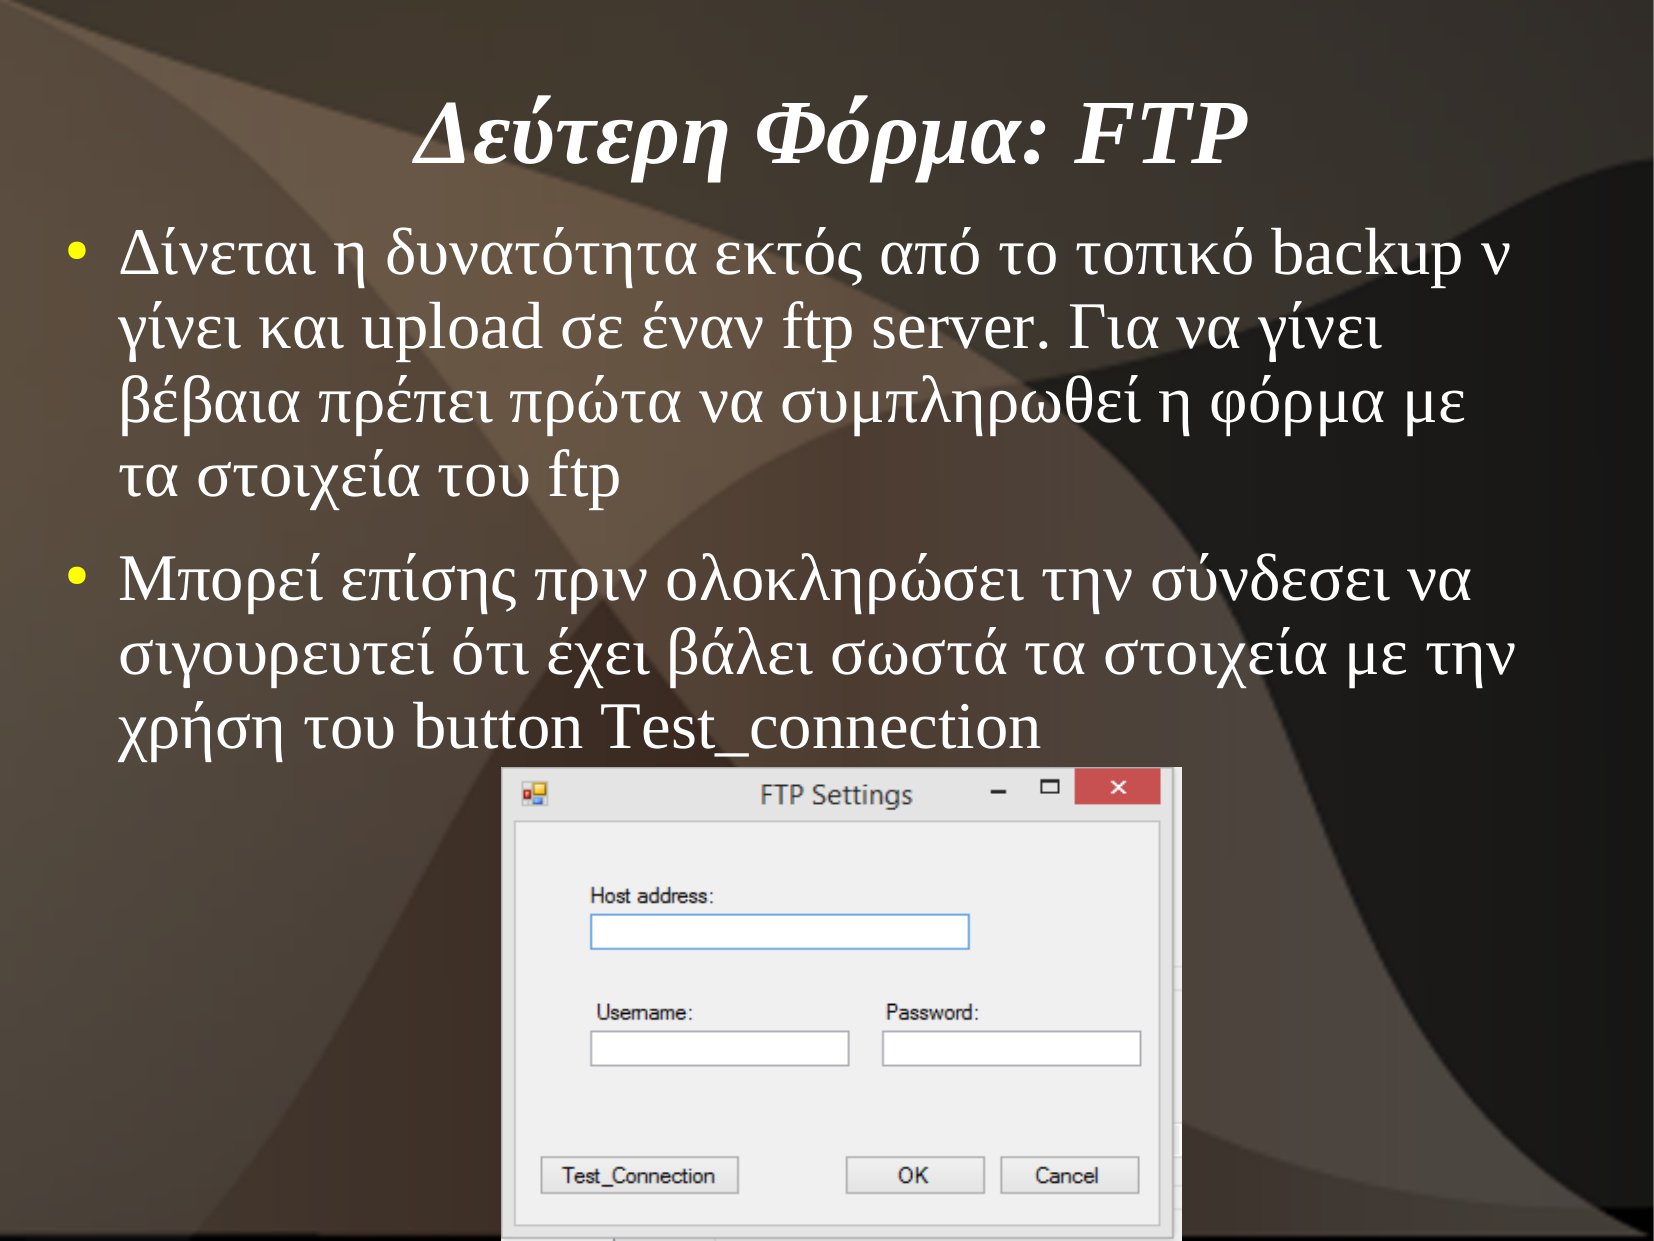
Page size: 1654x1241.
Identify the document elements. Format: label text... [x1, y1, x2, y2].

picture [0, 0, 1654, 1241]
title Δεύτερη Φόρμα: FTP [88, 29, 1577, 237]
list Δίνεται η δυνατότητα εκτός από το τοπικό backup ν γίνει και upload σε έναν ftp server. Για να γίνει βέβαια πρέπει πρώτα να συμπληρωθεί η φόρμα με τα στοιχεία του ftp Μπορεί επίσης πριν ολοκληρώσει την σύνδεσει να σιγουρευτεί ότι έχει βάλει σωστά τα στοιχεία με την χρήση του button Test_connection [47, 215, 1536, 1034]
